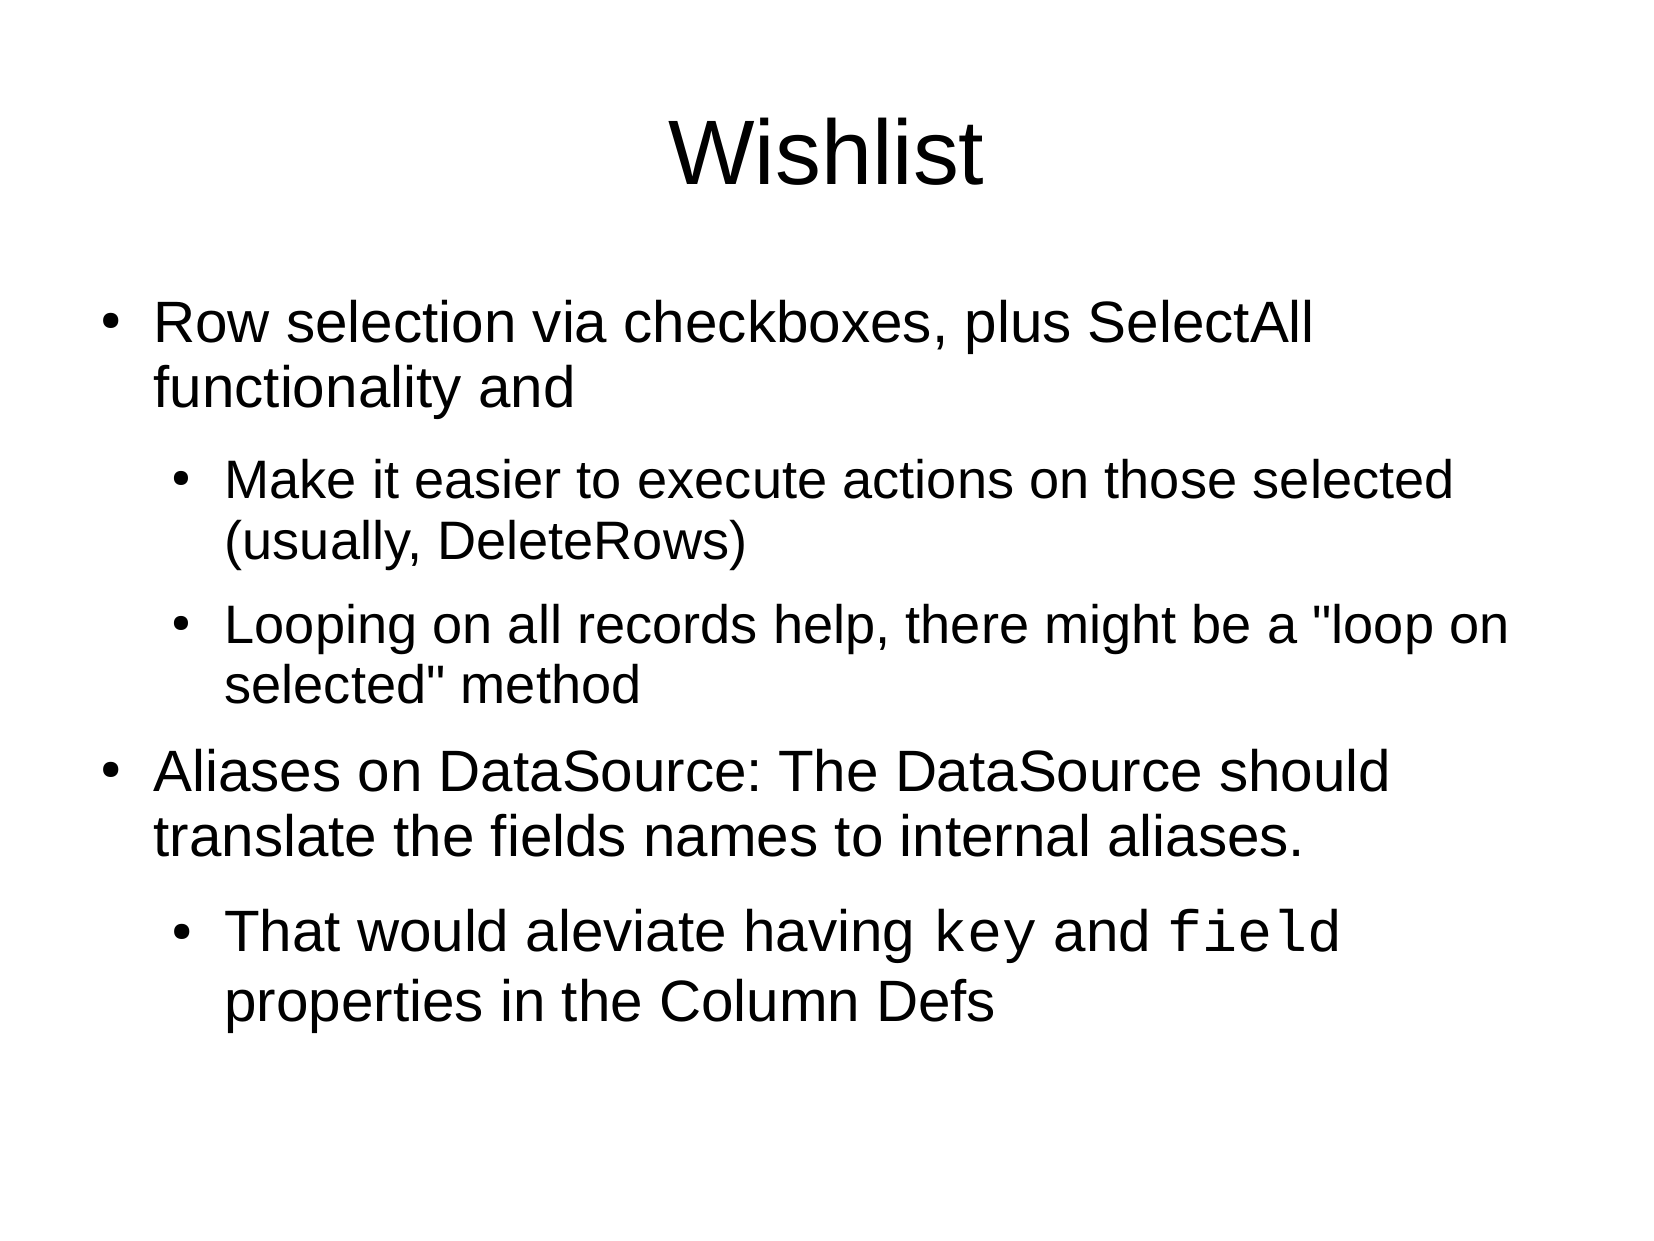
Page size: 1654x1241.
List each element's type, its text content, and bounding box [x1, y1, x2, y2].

title Wishlist [82, 56, 1571, 250]
list Row selection via checkboxes, plus SelectAll functionality and Make it easier to execute actions on those selected (usually, DeleteRows) Looping on all records help, there might be a "loop on selected" method Aliases on DataSource: The DataSource should translate the fields names to internal aliases. That would aleviate having key and field properties in the Column Defs [82, 290, 1571, 1094]
